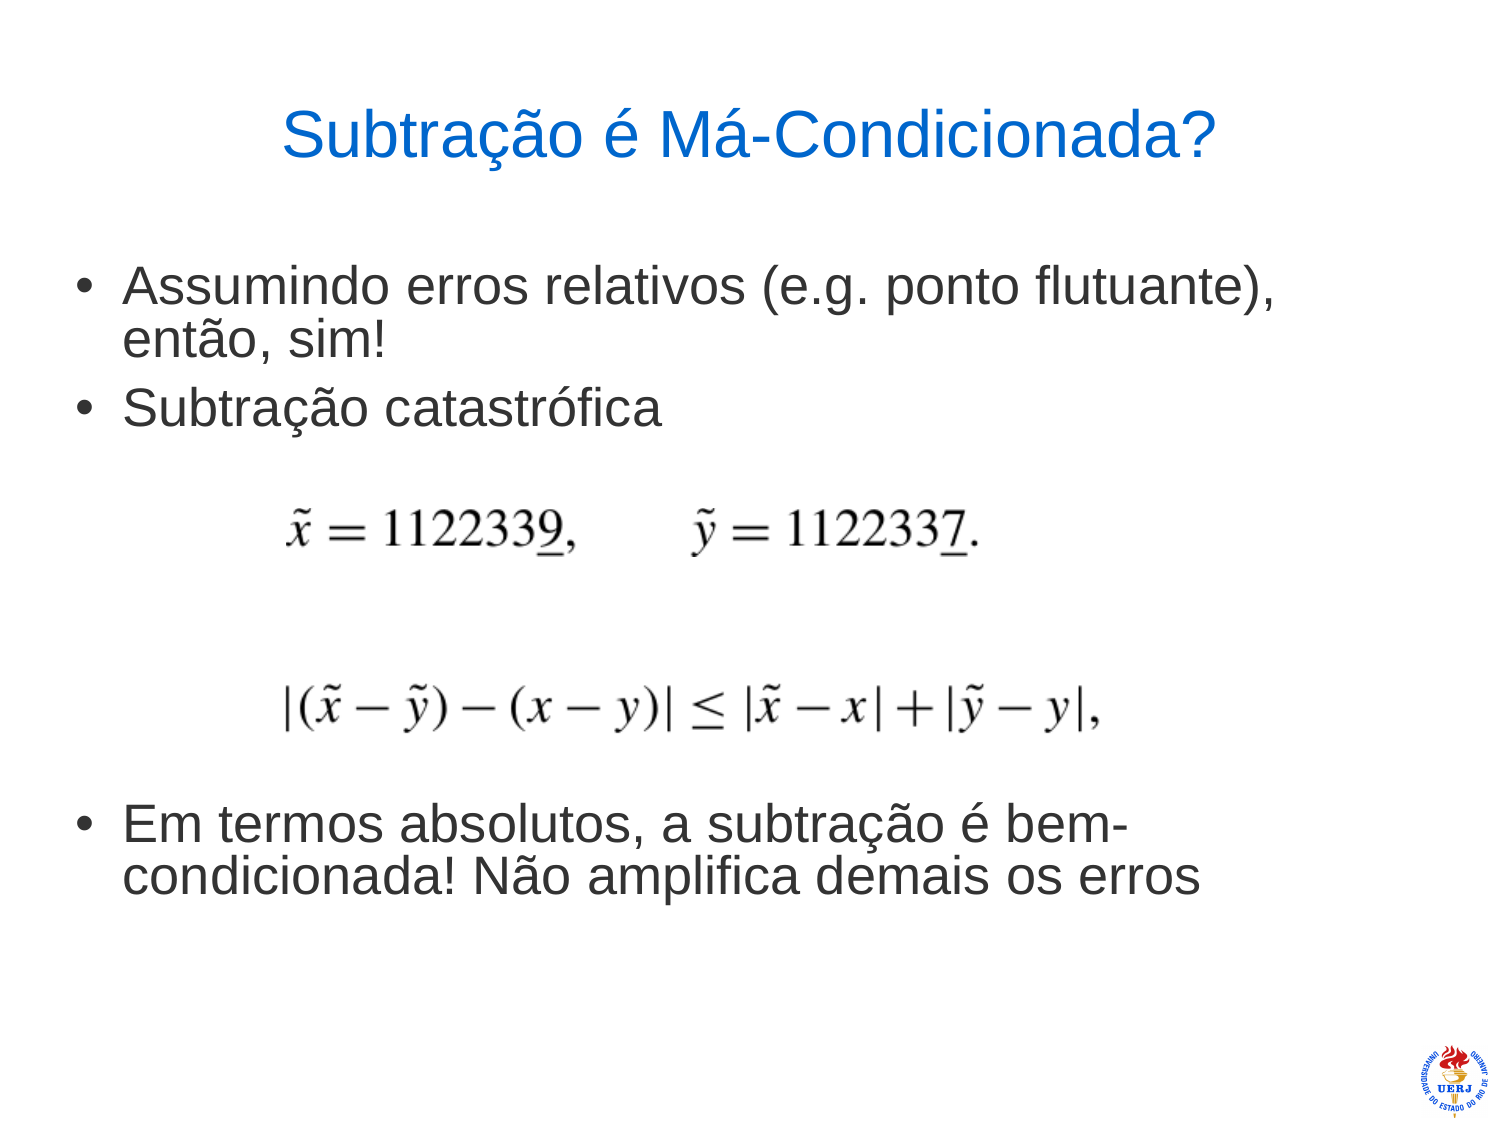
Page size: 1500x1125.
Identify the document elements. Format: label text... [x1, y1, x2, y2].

title Subtração é Má-Condicionada? [75, 45, 1424, 232]
picture [1421, 1045, 1488, 1118]
picture [286, 508, 979, 557]
picture [241, 651, 1179, 760]
list Assumindo erros relativos (e.g. ponto flutuante), então, sim! Subtração catastrófica Em termos absolutos, a subtração é bem-condicionada! Não amplifica demais os erros [75, 262, 1424, 1004]
